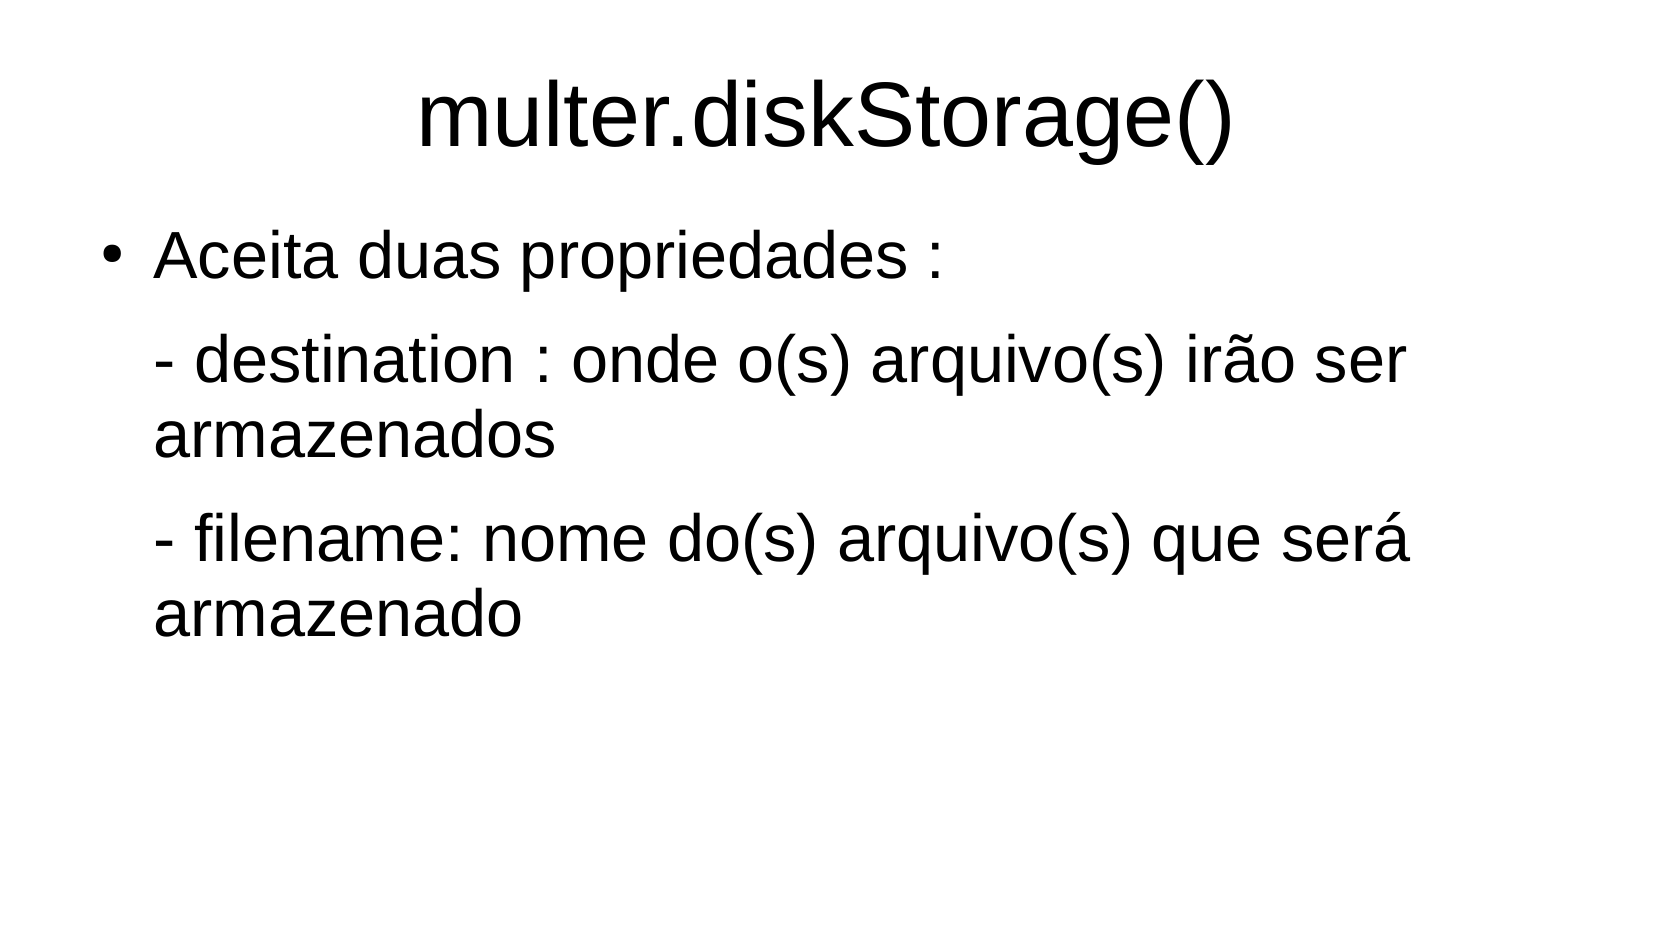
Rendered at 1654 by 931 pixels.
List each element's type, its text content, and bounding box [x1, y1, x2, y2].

title multer.diskStorage() [82, 37, 1571, 193]
list Aceita duas propriedades : - destination : onde o(s) arquivo(s) irão ser armazenados - filename: nome do(s) arquivo(s) que será armazenado [82, 217, 1571, 758]
